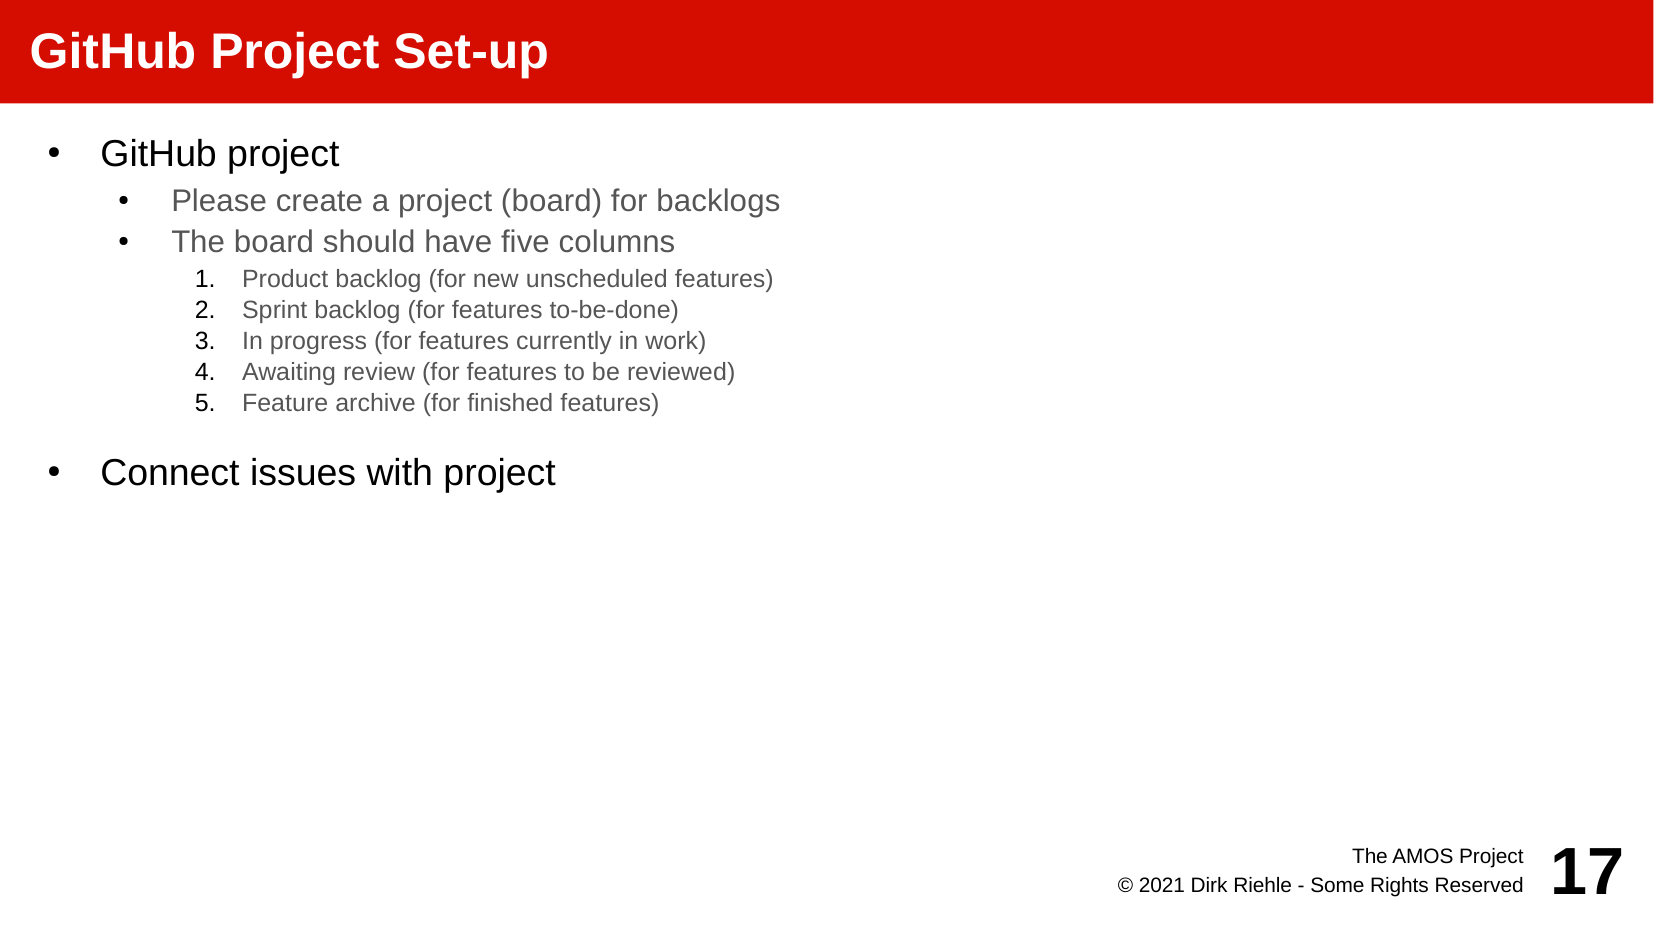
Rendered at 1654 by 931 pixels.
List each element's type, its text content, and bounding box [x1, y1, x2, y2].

list GitHub project Please create a project (board) for backlogs The board should have five columns Product backlog (for new unscheduled features) Sprint backlog (for features to-be-done) In progress (for features currently in work) Awaiting review (for features to be reviewed) Feature archive (for finished features) Connect issues with project [29, 132, 1625, 813]
title GitHub Project Set-up [0, 0, 1654, 104]
